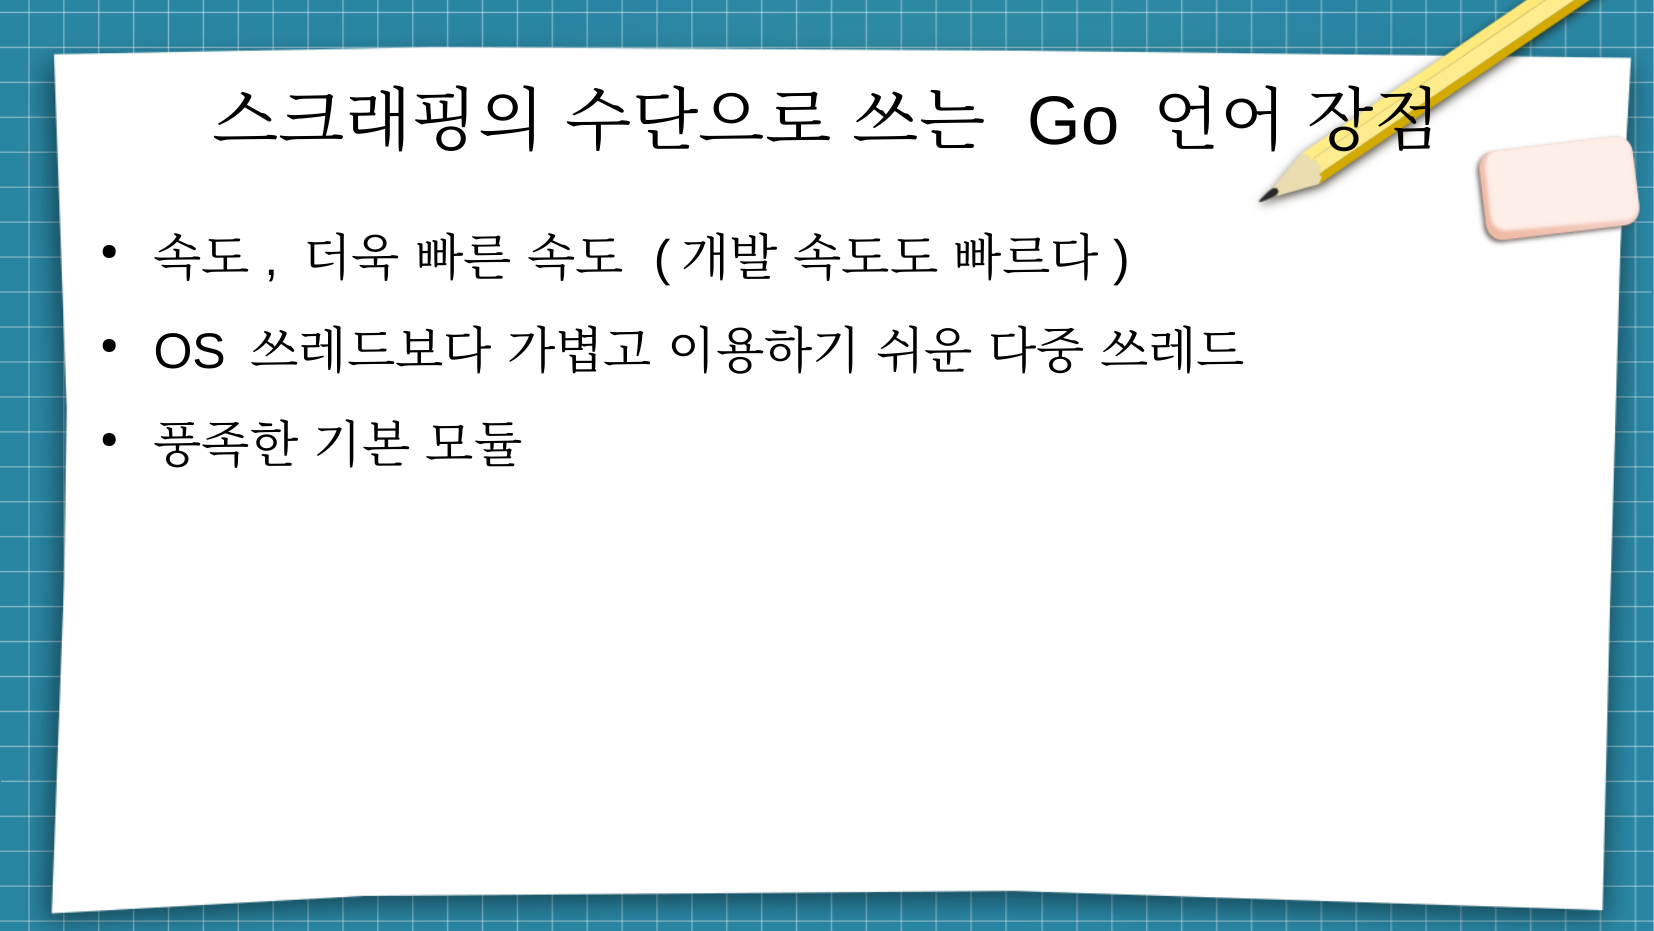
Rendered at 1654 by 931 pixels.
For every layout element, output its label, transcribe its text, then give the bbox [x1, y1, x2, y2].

list 속도, 더욱 빠른 속도 (개발 속도도 빠르다) OS 쓰레드보다 가볍고 이용하기 쉬운 다중 쓰레드 풍족한 기본 모듈 [82, 217, 1571, 758]
title 스크래핑의 수단으로 쓰는 Go 언어 장점 [82, 37, 1571, 193]
picture [0, 0, 1654, 931]
